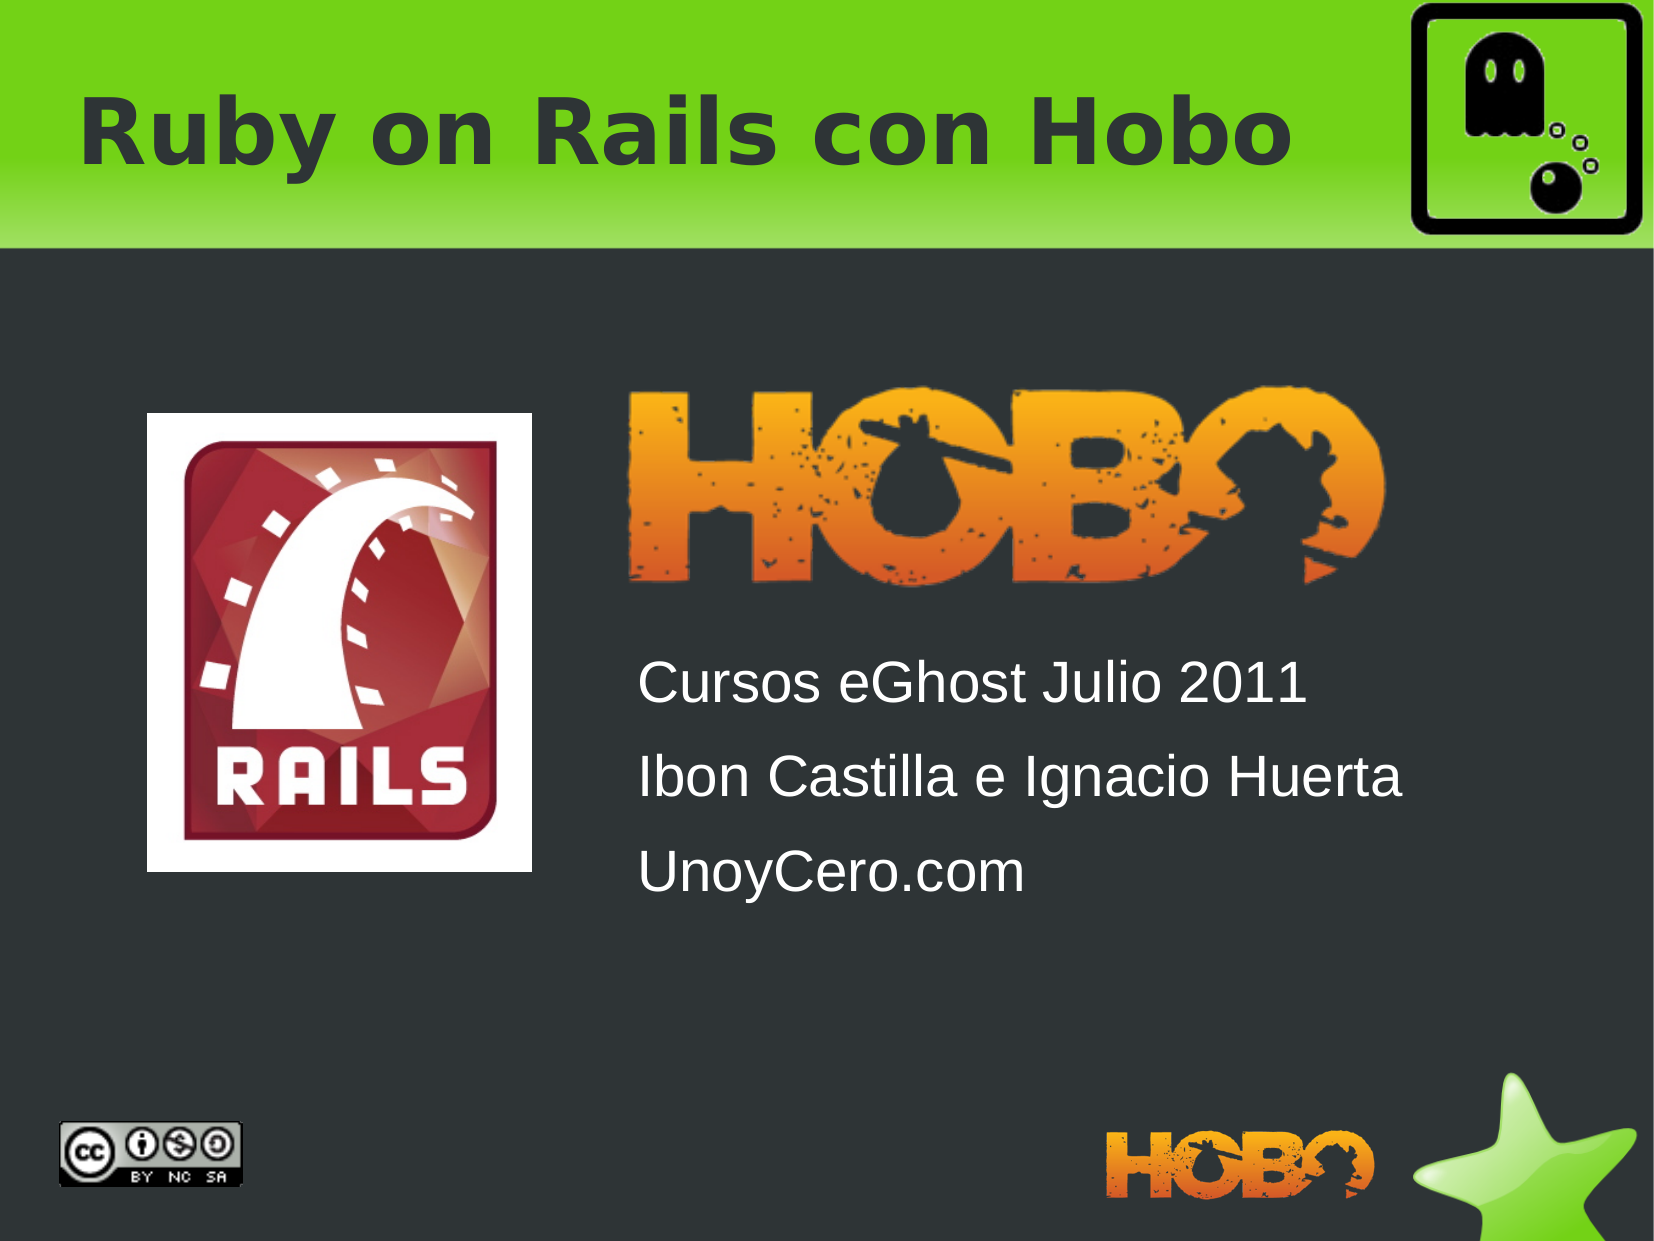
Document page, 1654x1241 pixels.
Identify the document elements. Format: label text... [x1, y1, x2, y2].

title Ruby on Rails con Hobo [76, 36, 1565, 229]
text_box Cursos eGhost Julio 2011 Ibon Castilla e Ignacio Huerta UnoyCero.com [619, 649, 1654, 952]
picture [0, 0, 1654, 1241]
